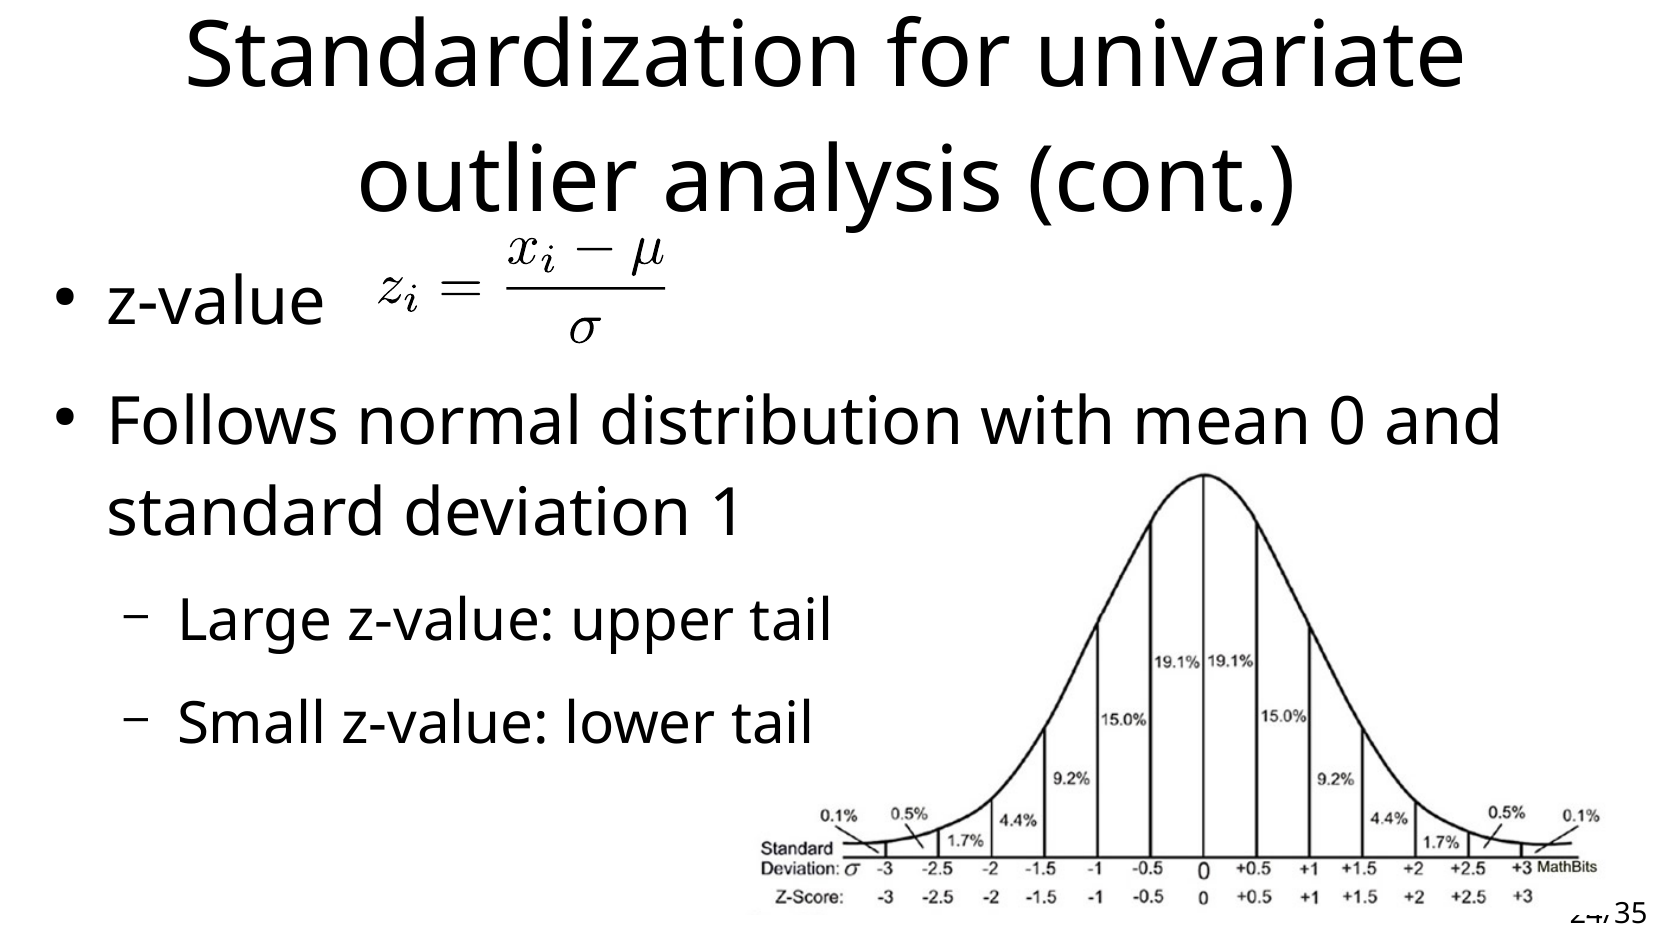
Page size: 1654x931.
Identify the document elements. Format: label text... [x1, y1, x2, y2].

title Standardization for univariate outlier analysis (cont.) [82, 0, 1571, 243]
picture [742, 418, 1616, 915]
list z-value Follows normal distribution with mean 0 and standard deviation 1 Large z-value: upper tail Small z-value: lower tail [35, 253, 1524, 793]
text_box [375, 229, 666, 344]
